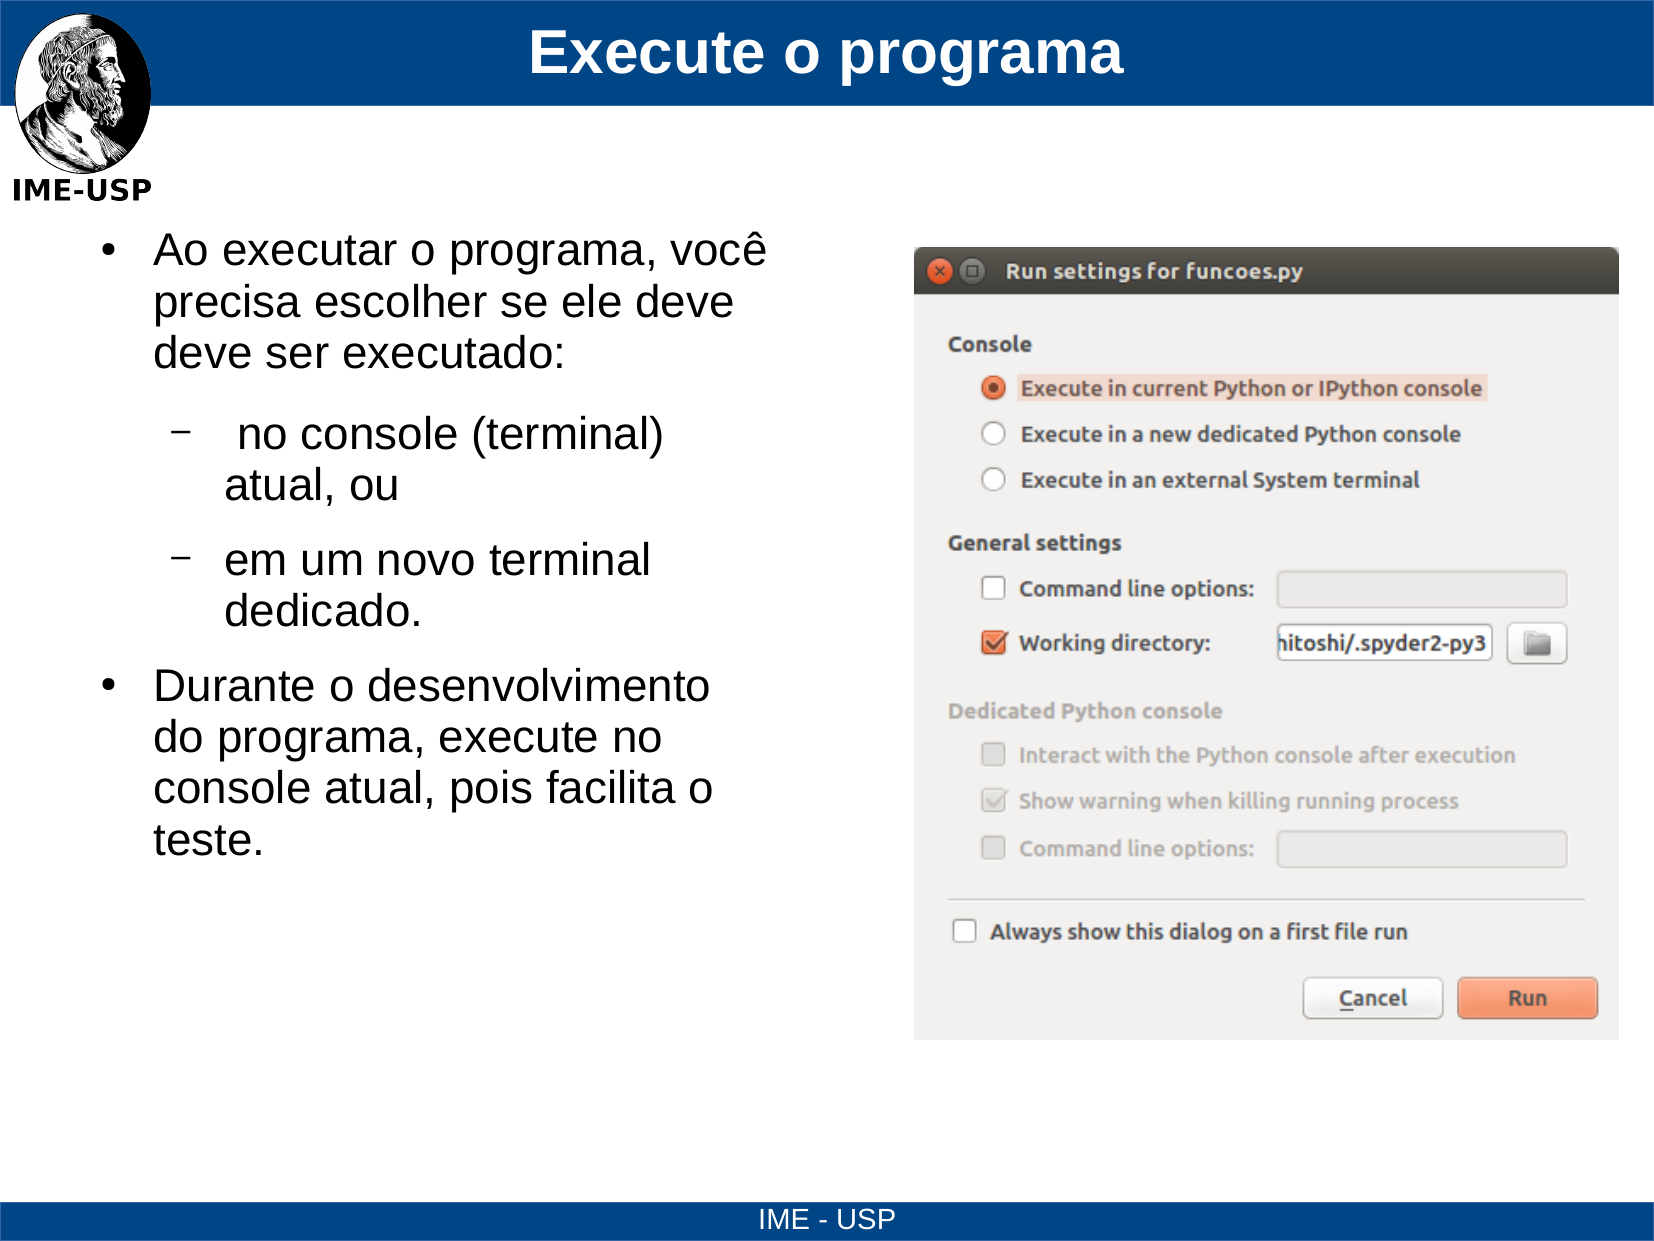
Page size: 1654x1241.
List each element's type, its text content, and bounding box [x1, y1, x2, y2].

title Execute o programa [0, 0, 1654, 106]
picture [14, 106, 151, 201]
list Ao executar o programa, você precisa escolher se ele deve deve ser executado: no console (terminal) atual, ou em um novo terminal dedicado. Durante o desenvolvimento do programa, execute no console atual, pois facilita o teste. [82, 224, 772, 1159]
picture [914, 247, 1619, 1040]
